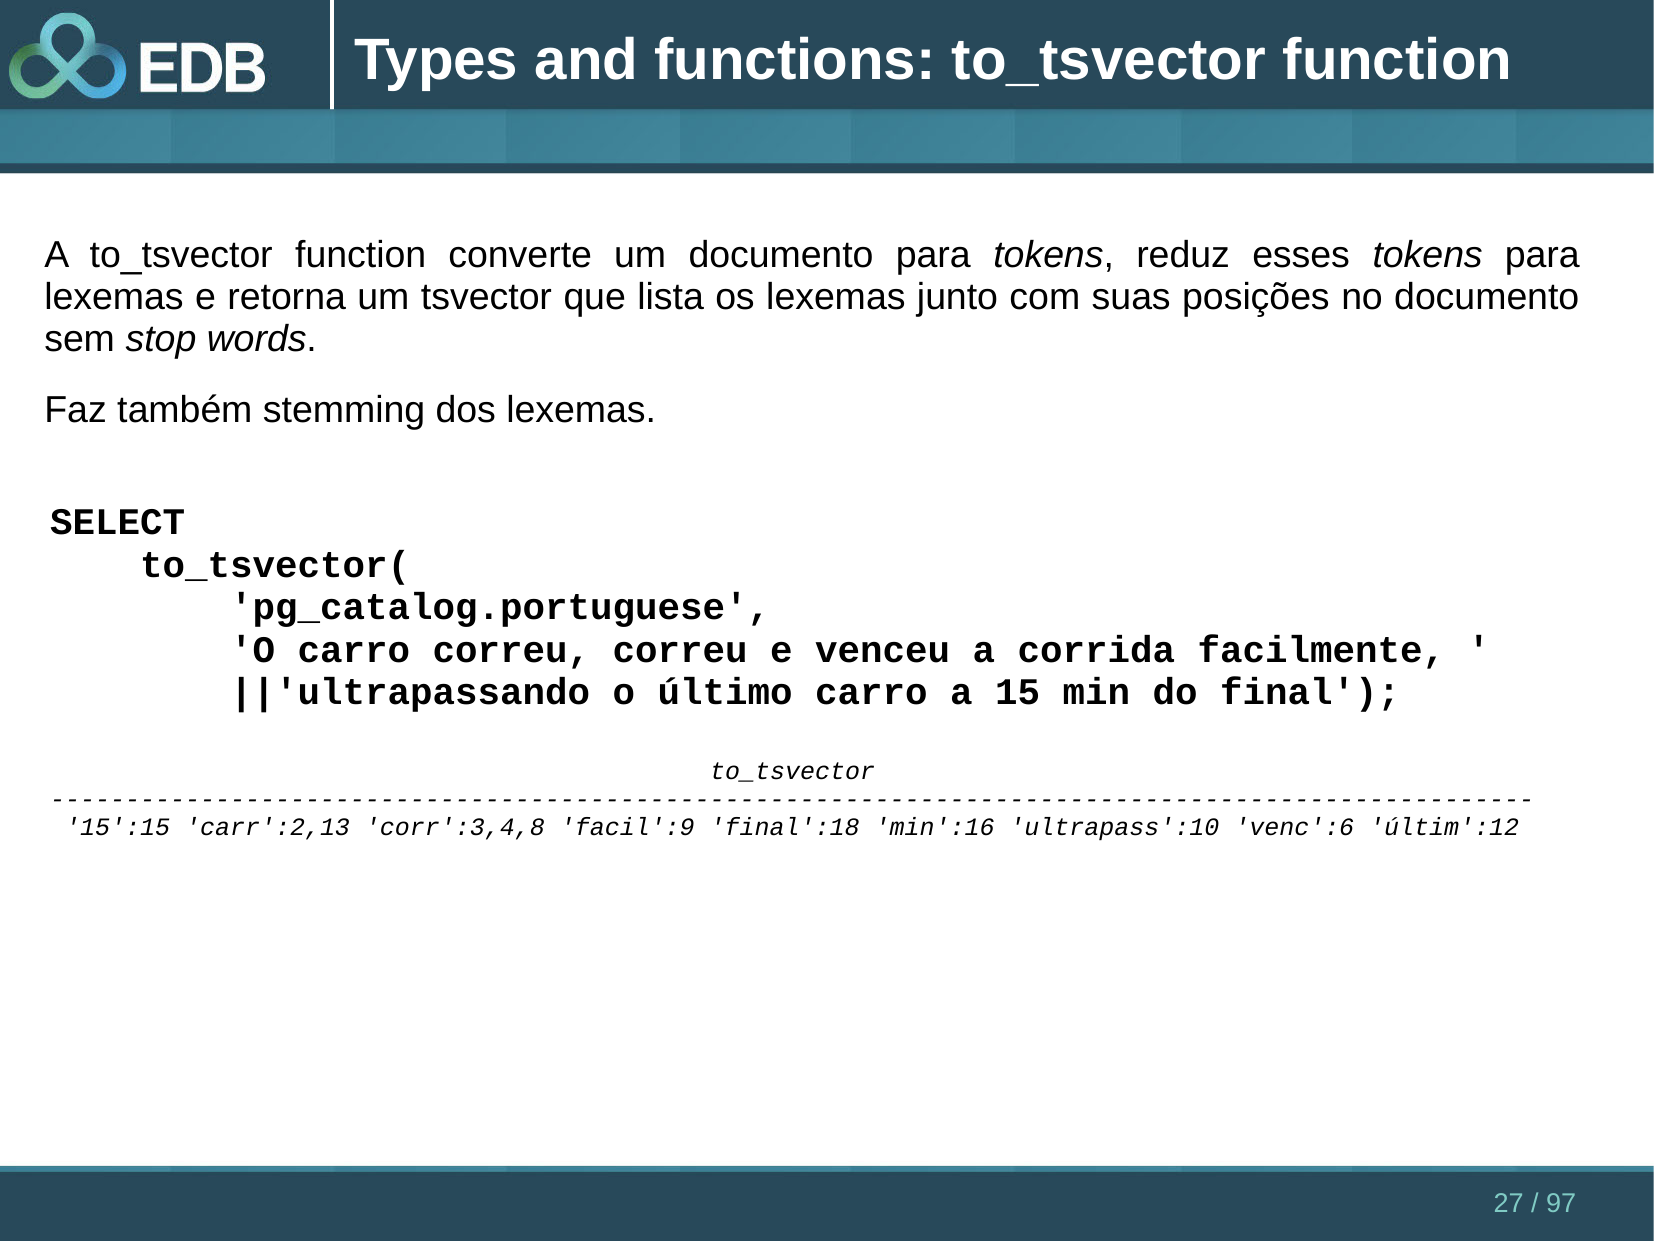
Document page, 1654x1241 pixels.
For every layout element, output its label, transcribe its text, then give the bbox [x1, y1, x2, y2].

text_box SELECT to_tsvector( 'pg_catalog.portuguese', 'O carro correu, correu e venceu a corrida facilmente, ' ||'ultrapassando o último carro a 15 min do final'); to_tsvector --------------------------------------------------------------------------------------------------- '15':15 'carr':2,13 'corr':3,4,8 'facil':9 'final':18 'min':16 'ultrapass':10 'venc':6 'últim':12 [35, 496, 1595, 851]
picture [0, 0, 1654, 1241]
title Types and functions: to_tsvector function [354, 26, 1595, 92]
text_box A to_tsvector function converte um documento para tokens, reduz esses tokens para lexemas e retorna um tsvector que lista os lexemas junto com suas posições no documento sem stop words. Faz também stemming dos lexemas. [29, 226, 1595, 442]
